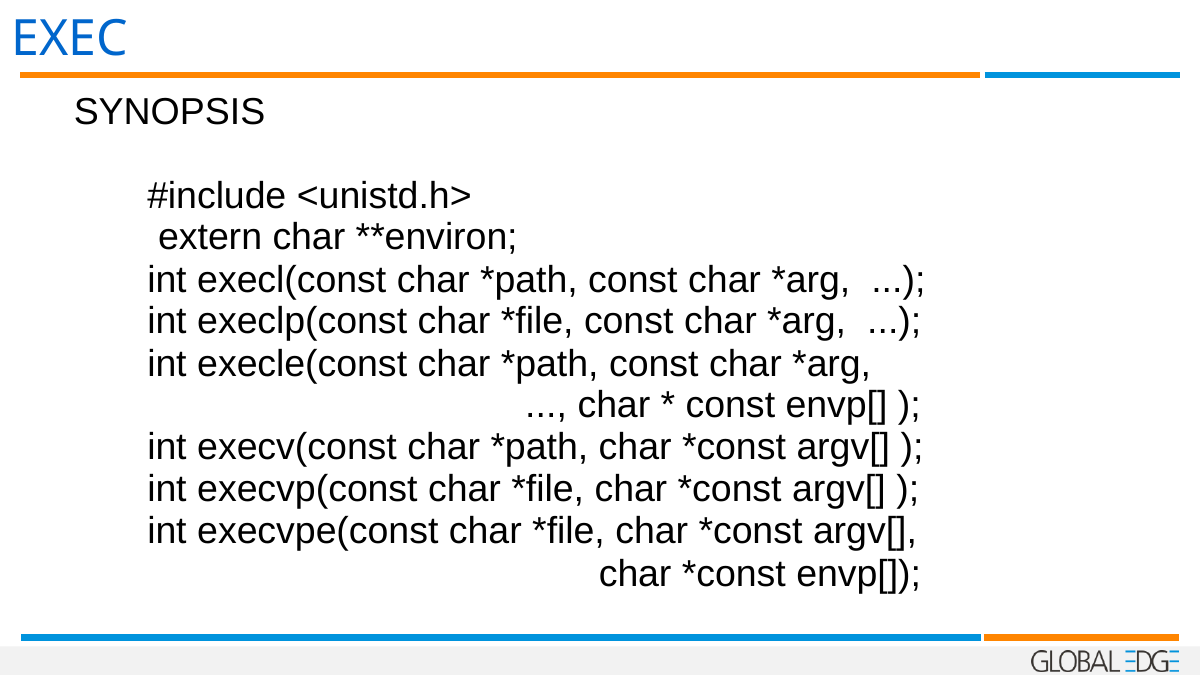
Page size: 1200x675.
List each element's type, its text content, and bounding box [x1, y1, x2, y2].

picture [1031, 650, 1179, 672]
text_box SYNOPSIS #include <unistd.h> extern char **environ; int execl(const char *path, const char *arg, ...); int execlp(const char *file, const char *arg, ...); int execle(const char *path, const char *arg, ..., char * const envp[] ); int execv(const char *path, char *const argv[] ); int execvp(const char *file, char *const argv[] ); int execvpe(const char *file, char *const argv[], char *const envp[]); [59, 82, 1123, 602]
title EXEC [11, 6, 1087, 66]
